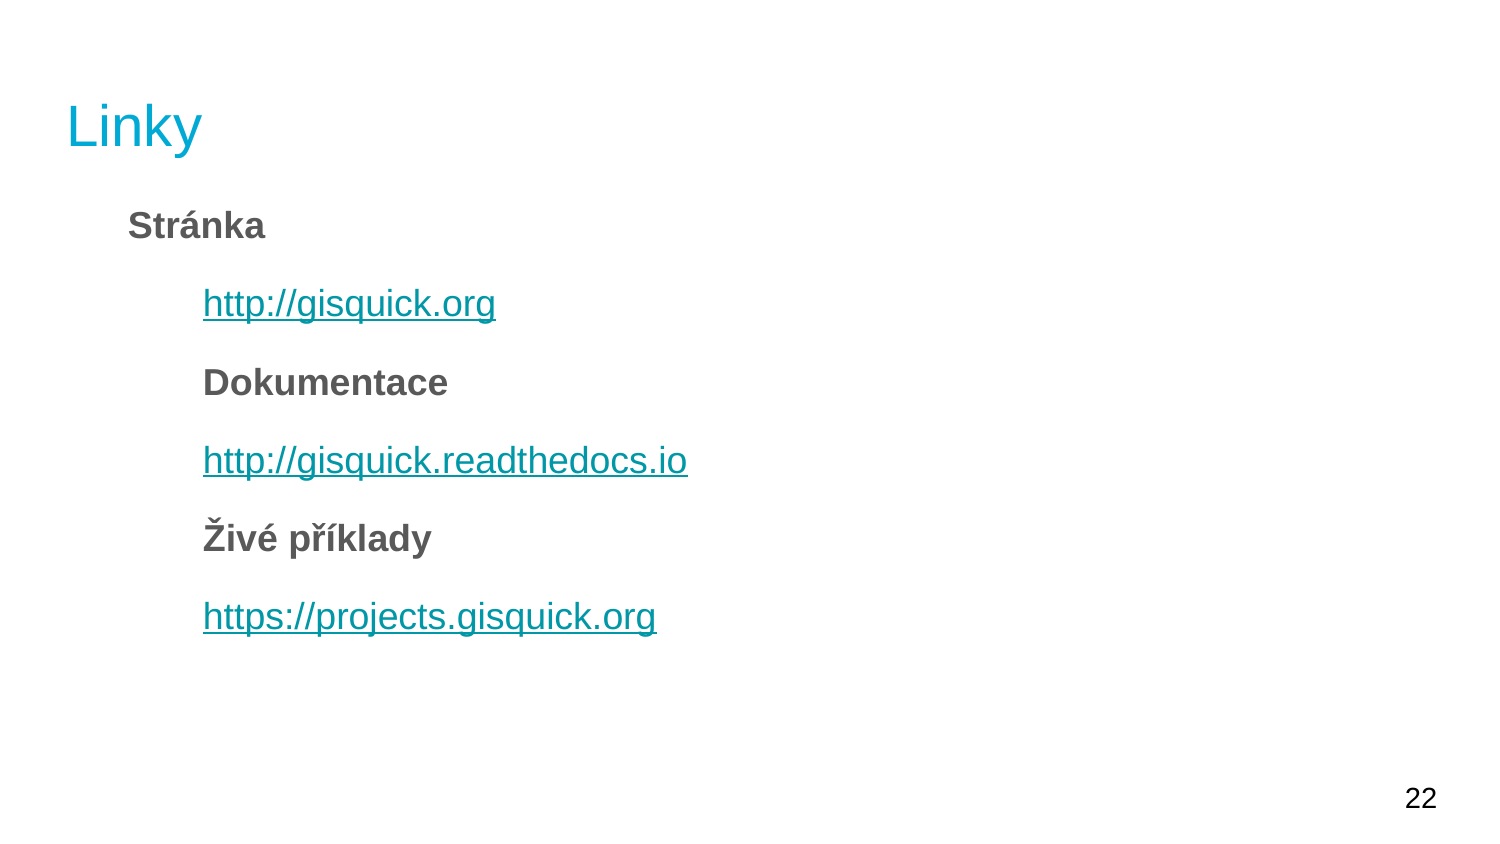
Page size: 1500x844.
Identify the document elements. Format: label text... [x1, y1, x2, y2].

list Stránka http://gisquick.org Dokumentace http://gisquick.readthedocs.io Živé příklady https://projects.gisquick.org [112, 185, 1388, 783]
slide_number <číslo> [1389, 764, 1480, 830]
title Linky [51, 72, 1449, 167]
